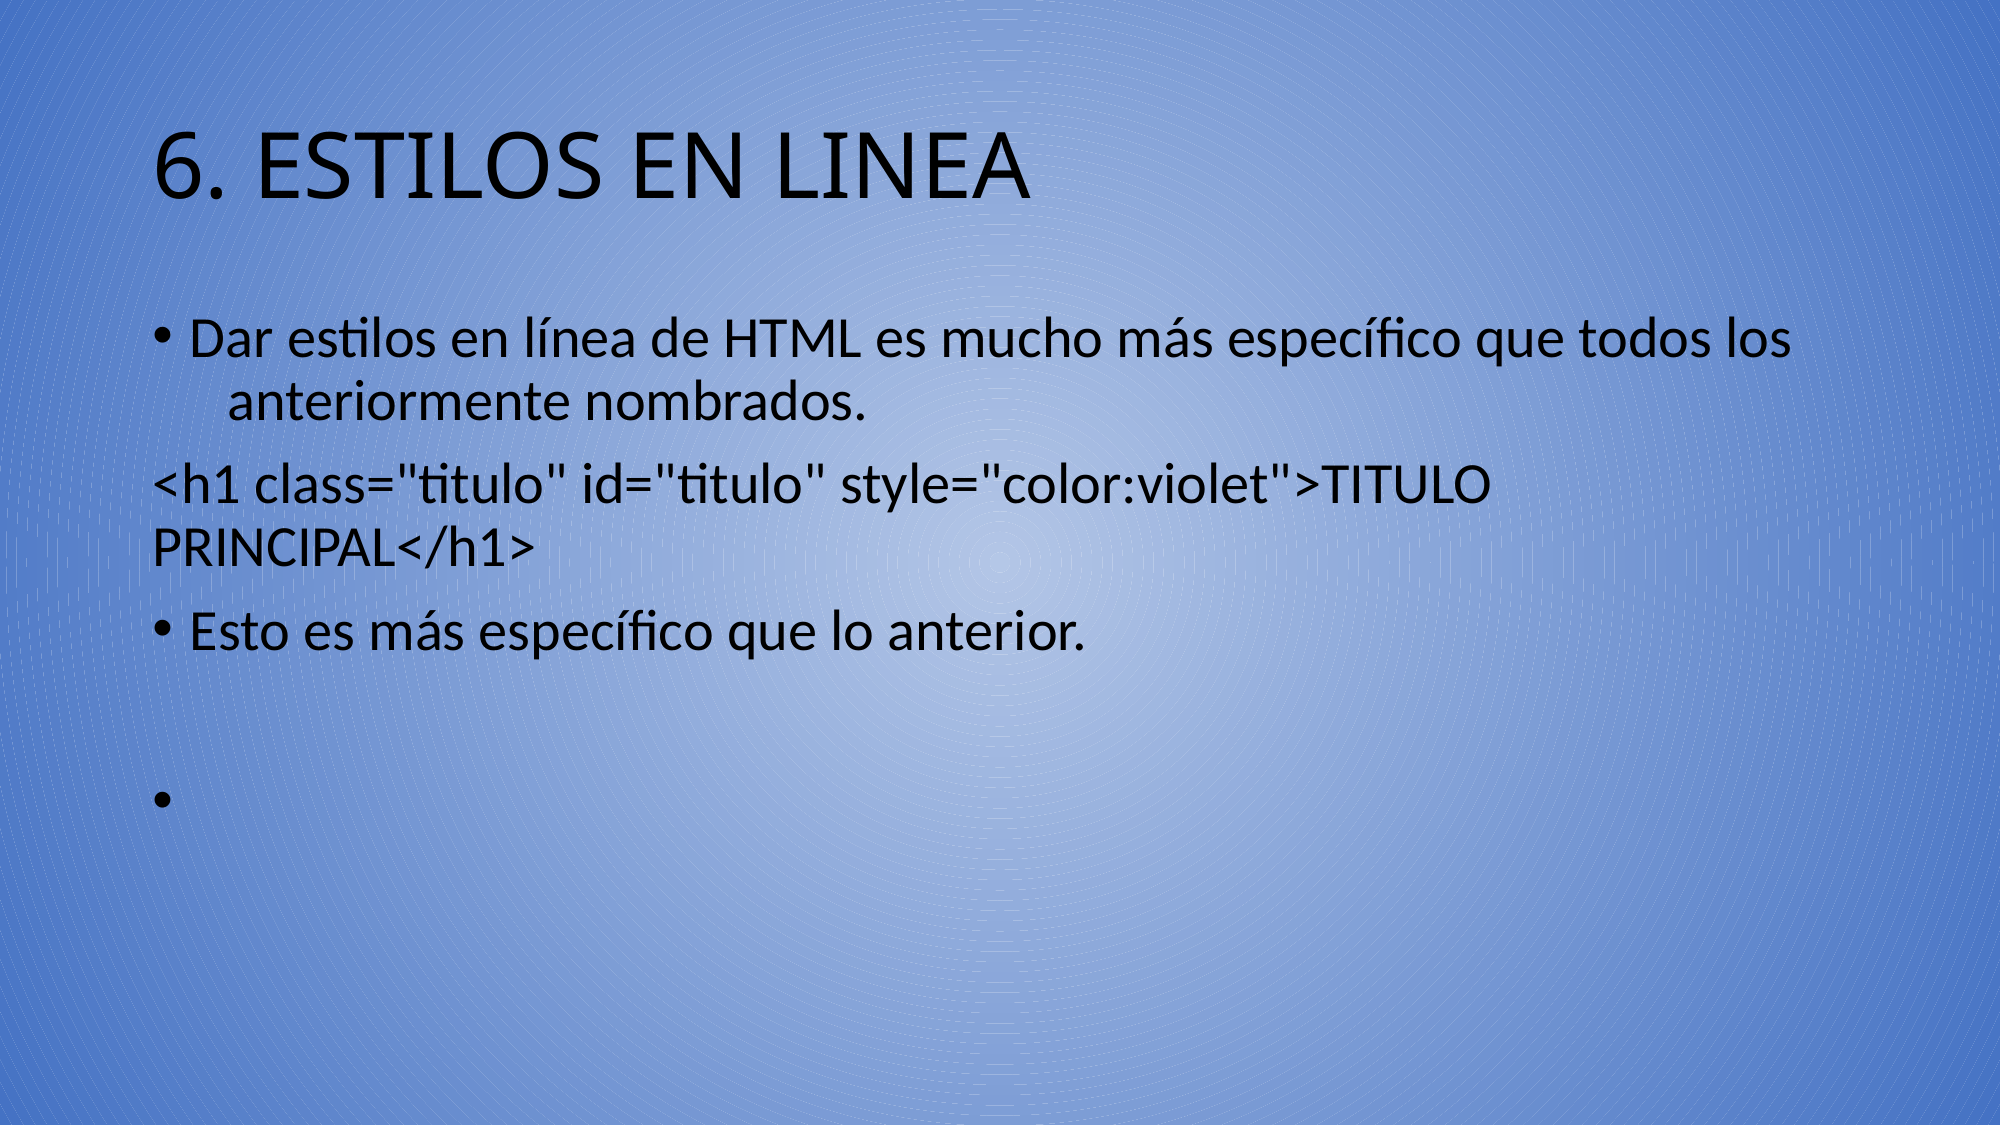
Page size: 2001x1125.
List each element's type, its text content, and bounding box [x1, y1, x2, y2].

list Dar estilos en línea de HTML es mucho más específico que todos los anteriormente nombrados. <h1 class="titulo" id="titulo" style="color:violet">TITULO PRINCIPAL</h1> Esto es más específico que lo anterior. [137, 299, 1863, 1014]
title 6. ESTILOS EN LINEA [137, 59, 1863, 278]
